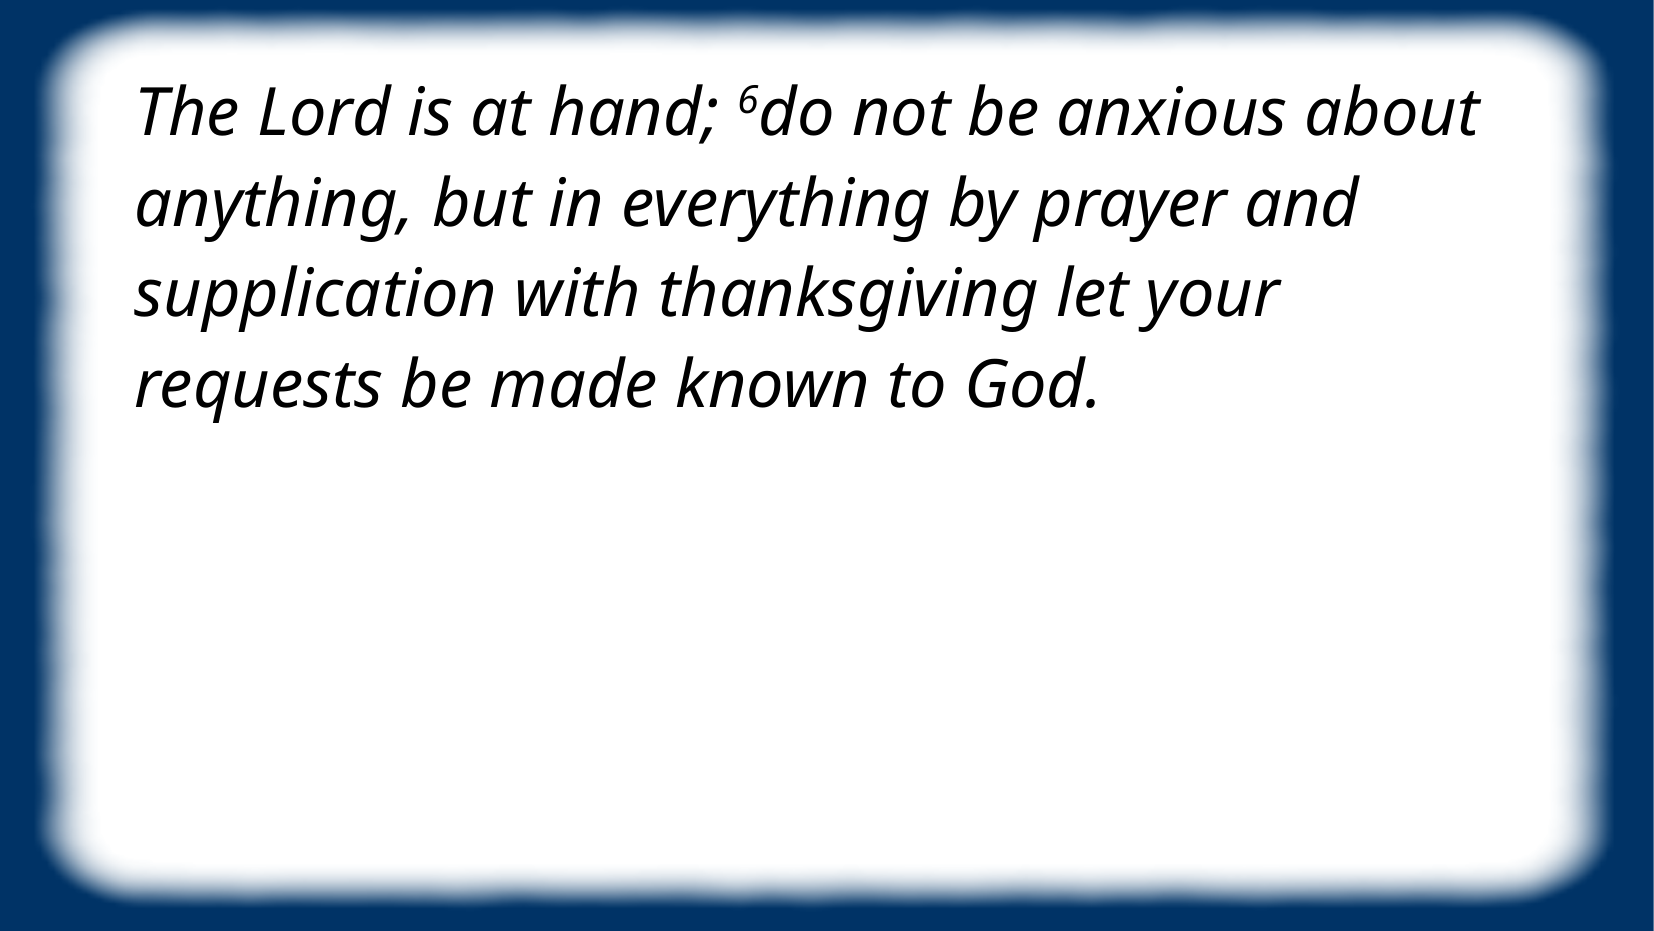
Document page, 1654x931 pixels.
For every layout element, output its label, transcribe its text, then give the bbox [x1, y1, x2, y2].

text_box The Lord is at hand; 6do not be anxious about anything, but in everything by prayer and supplication with thanksgiving let your requests be made known to God. [120, 56, 1546, 451]
picture [0, 0, 1654, 931]
